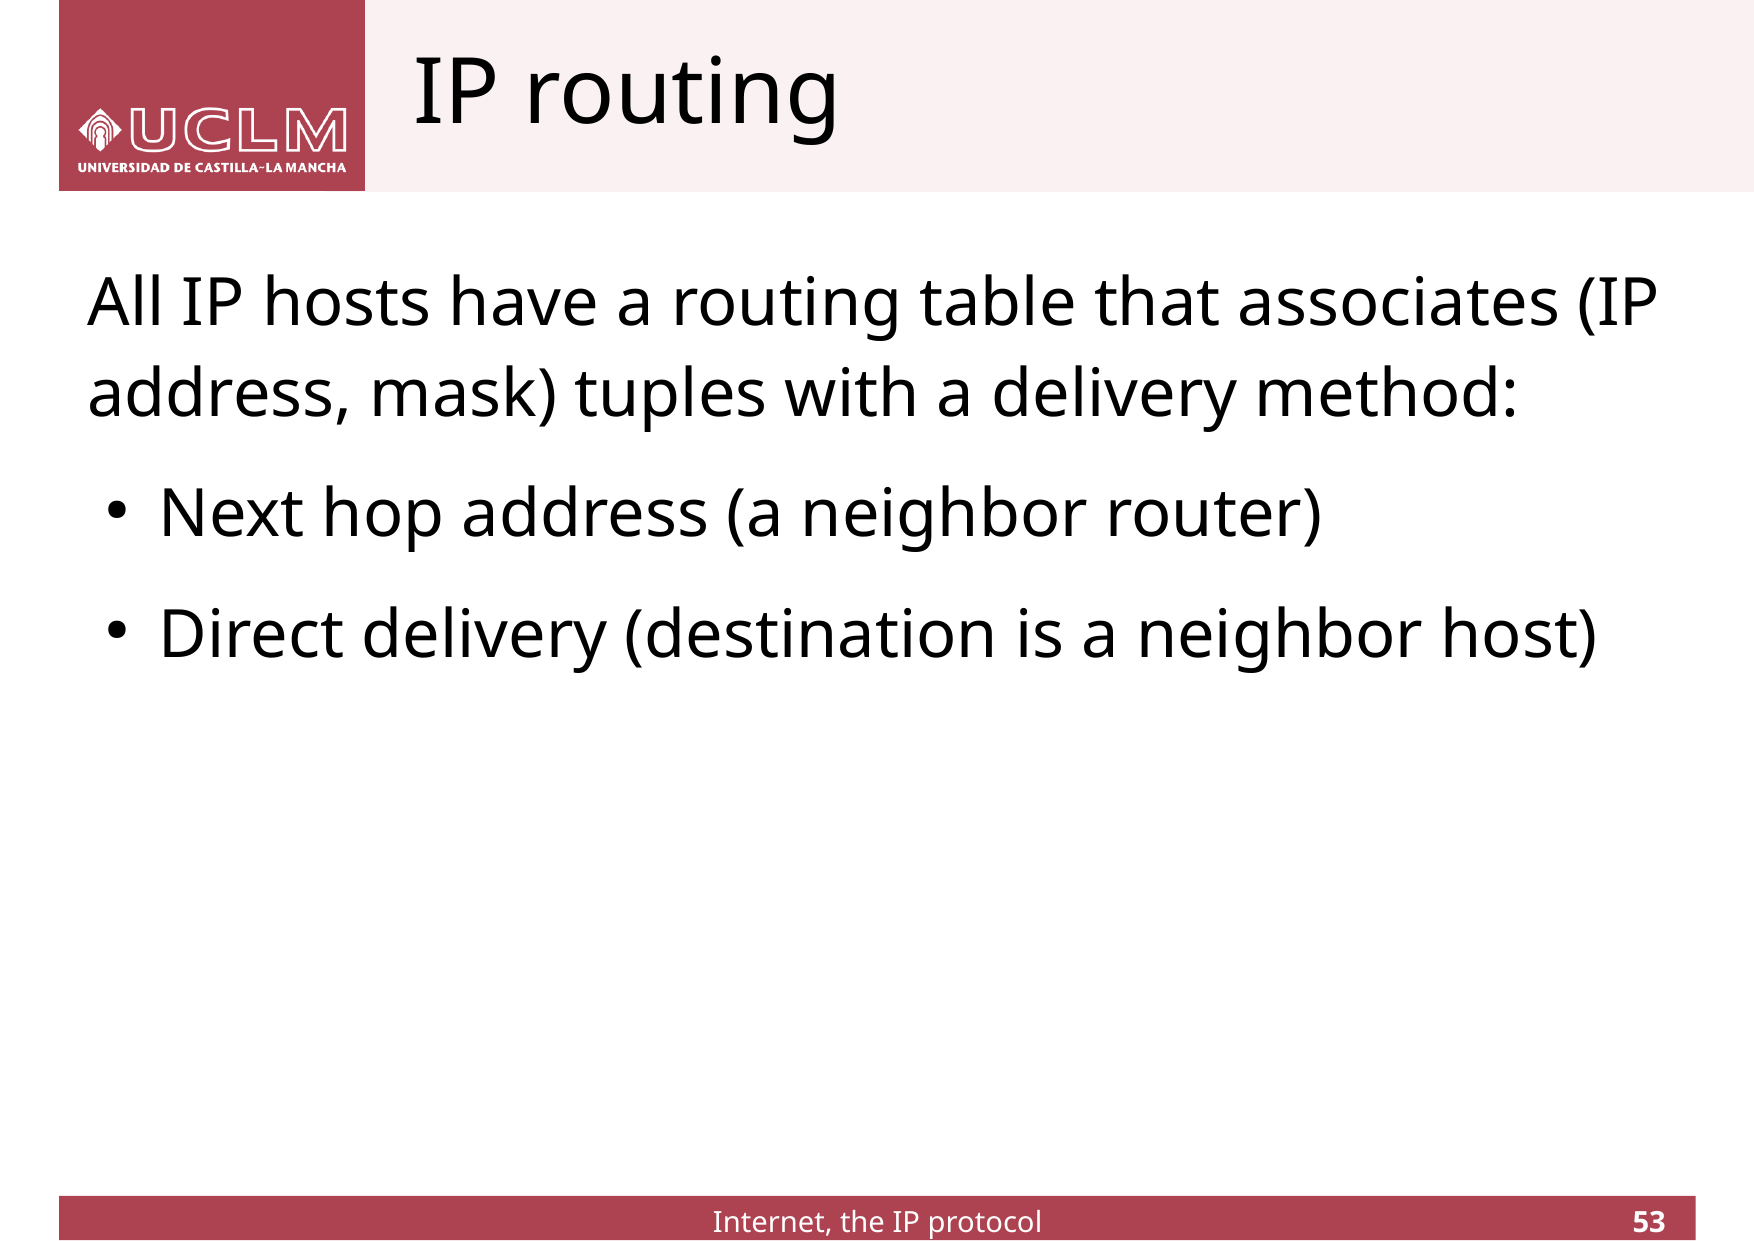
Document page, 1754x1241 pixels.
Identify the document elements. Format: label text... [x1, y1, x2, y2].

picture [59, 0, 365, 191]
title IP routing [413, 0, 1667, 198]
list All IP hosts have a routing table that associates (IP address, mask) tuples with a delivery method: Next hop address (a neighbor router) Direct delivery (destination is a neighbor host) [87, 254, 1667, 1074]
